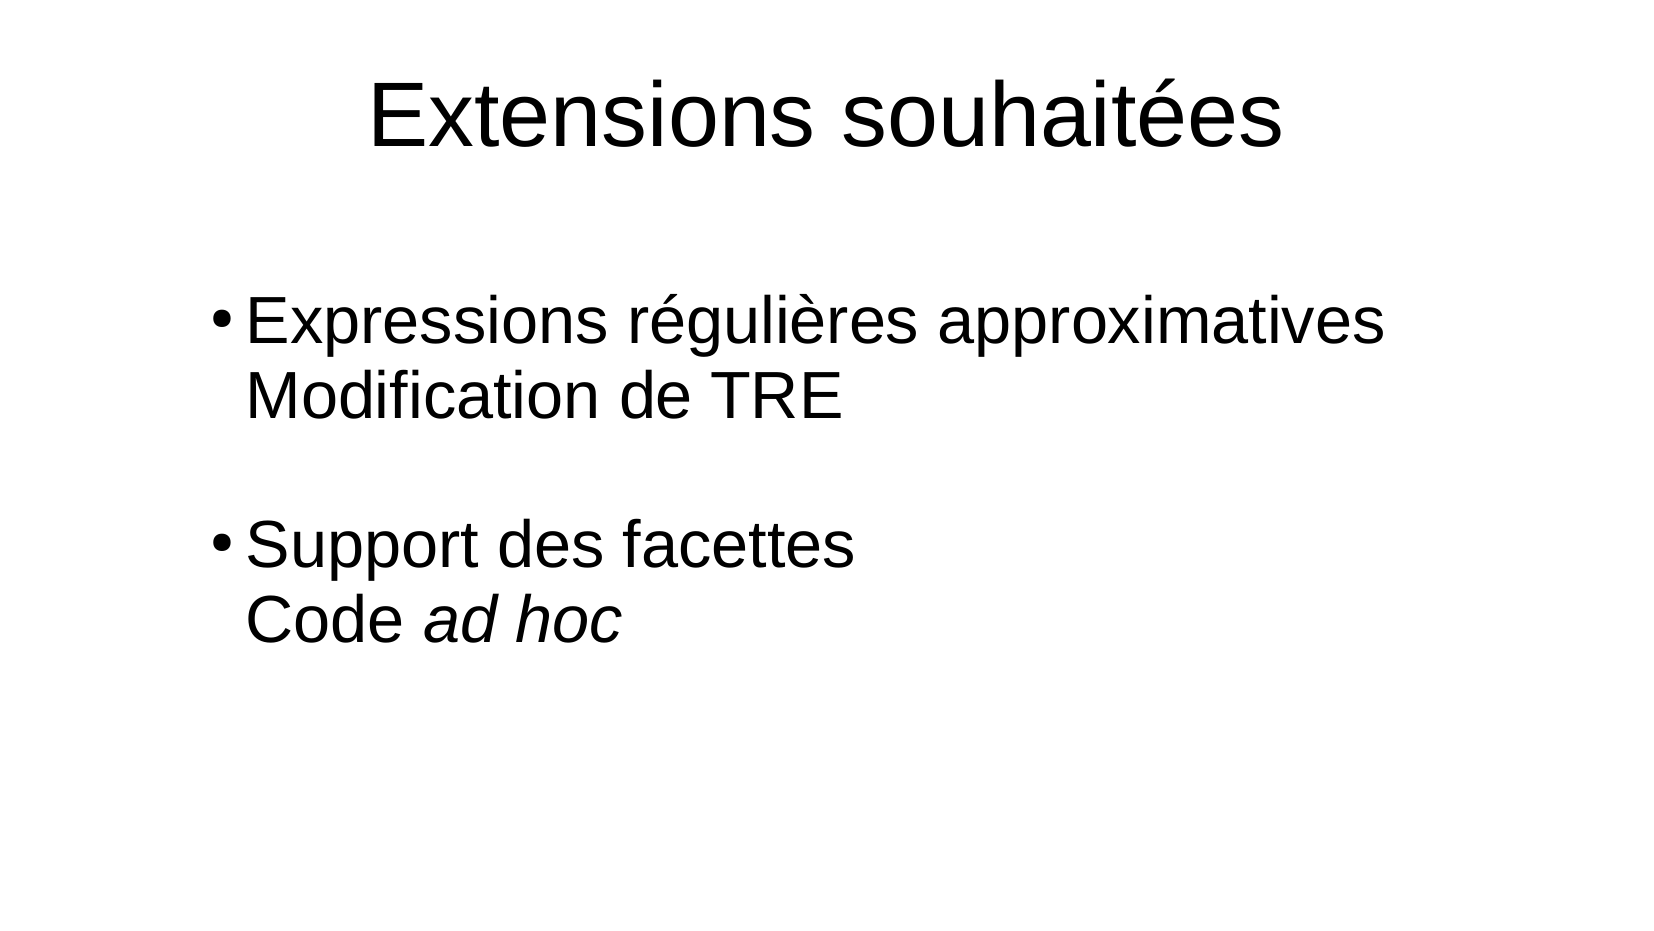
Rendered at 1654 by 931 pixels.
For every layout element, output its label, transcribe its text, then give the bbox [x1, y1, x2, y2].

title Extensions souhaitées [82, 37, 1571, 193]
text_box Expressions régulières approximatives Modification de TRE Support des facettes Code ad hoc [210, 283, 1602, 852]
